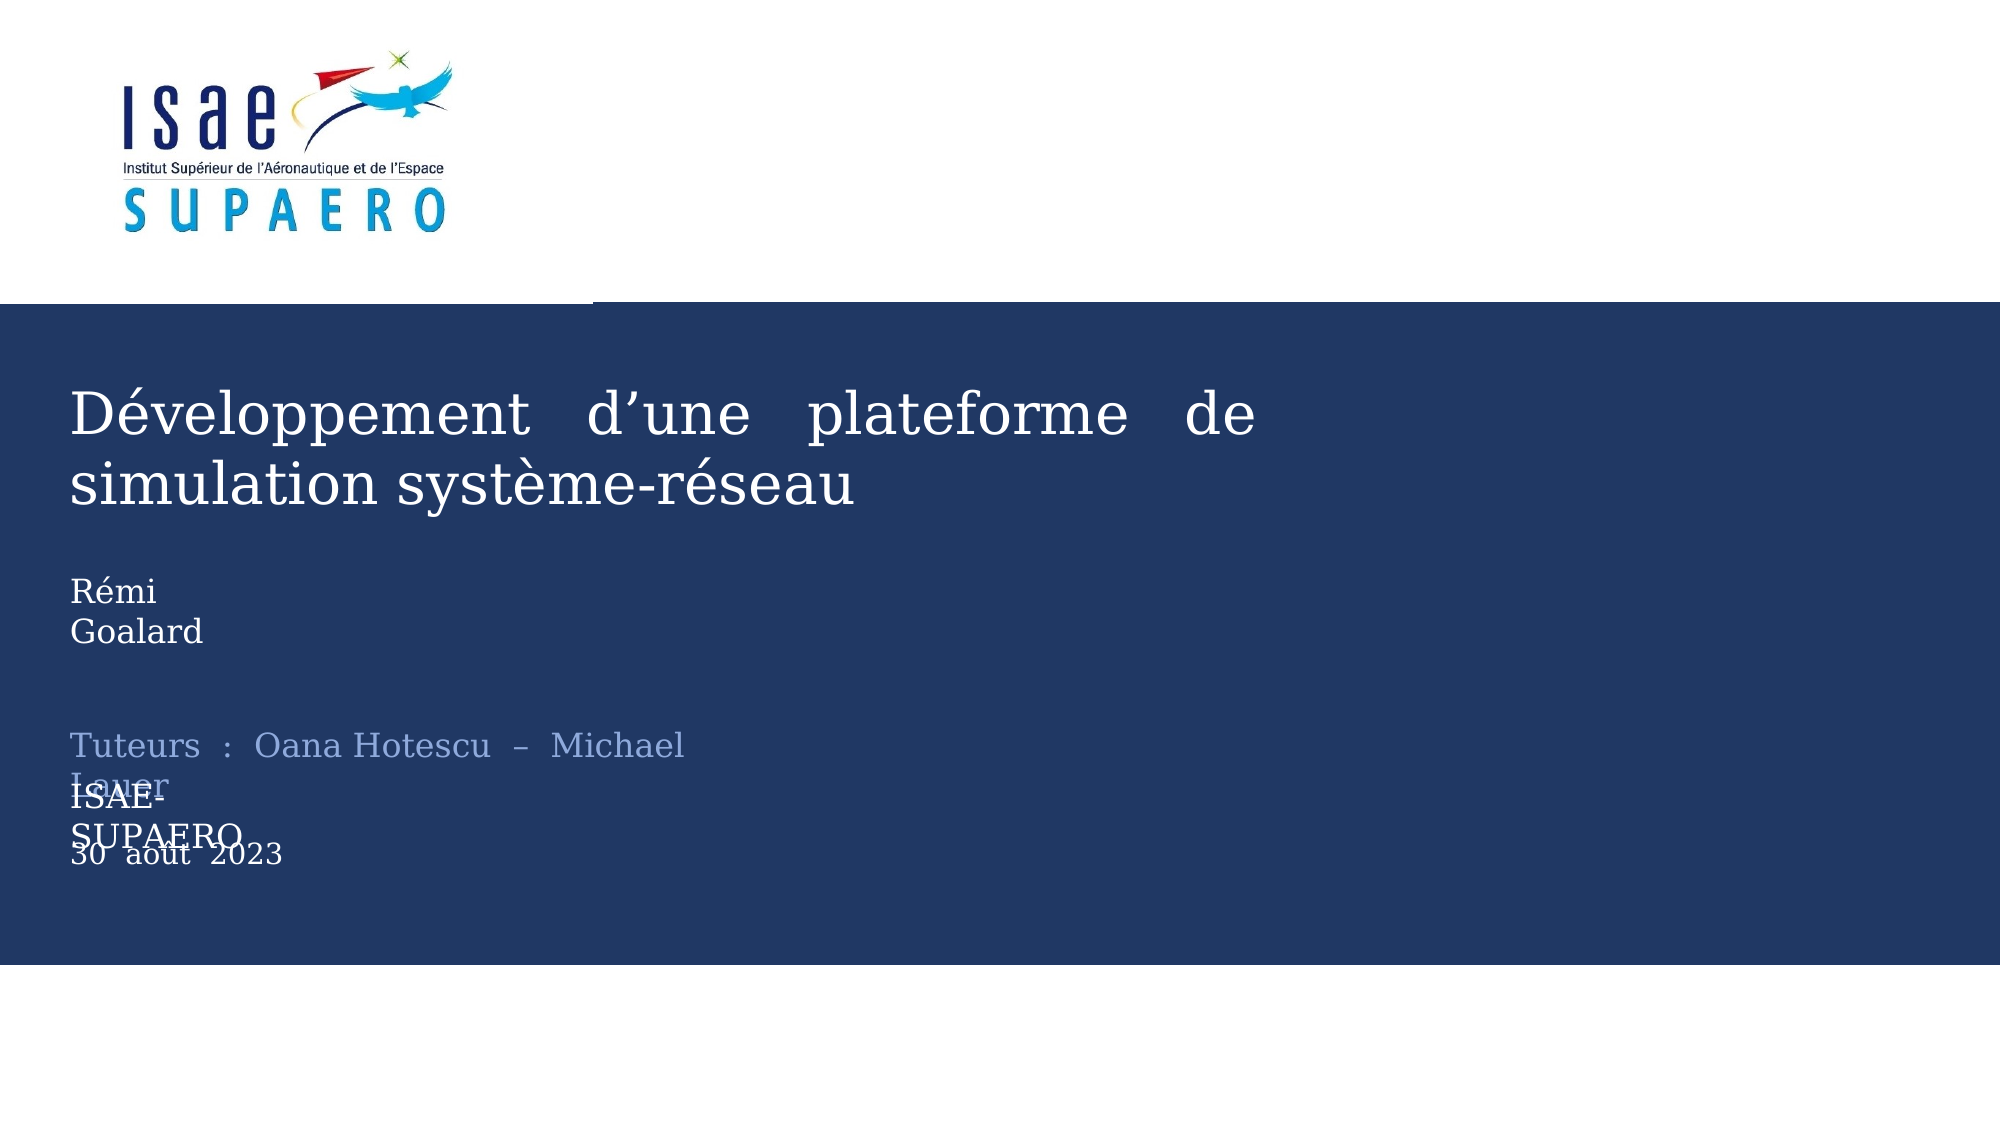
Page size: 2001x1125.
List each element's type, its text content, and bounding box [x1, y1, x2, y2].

text_box Tuteurs : Oana Hotescu – Michael Lauer [55, 716, 731, 773]
picture [0, 0, 593, 304]
text_box [0, 303, 2000, 964]
text_box Développement d’une plateforme de simulation système-réseau [55, 368, 1465, 526]
text_box Rémi Goalard [55, 562, 323, 619]
text_box ISAE-SUPAERO [55, 767, 323, 824]
text_box 30 août 2023 [55, 828, 323, 879]
